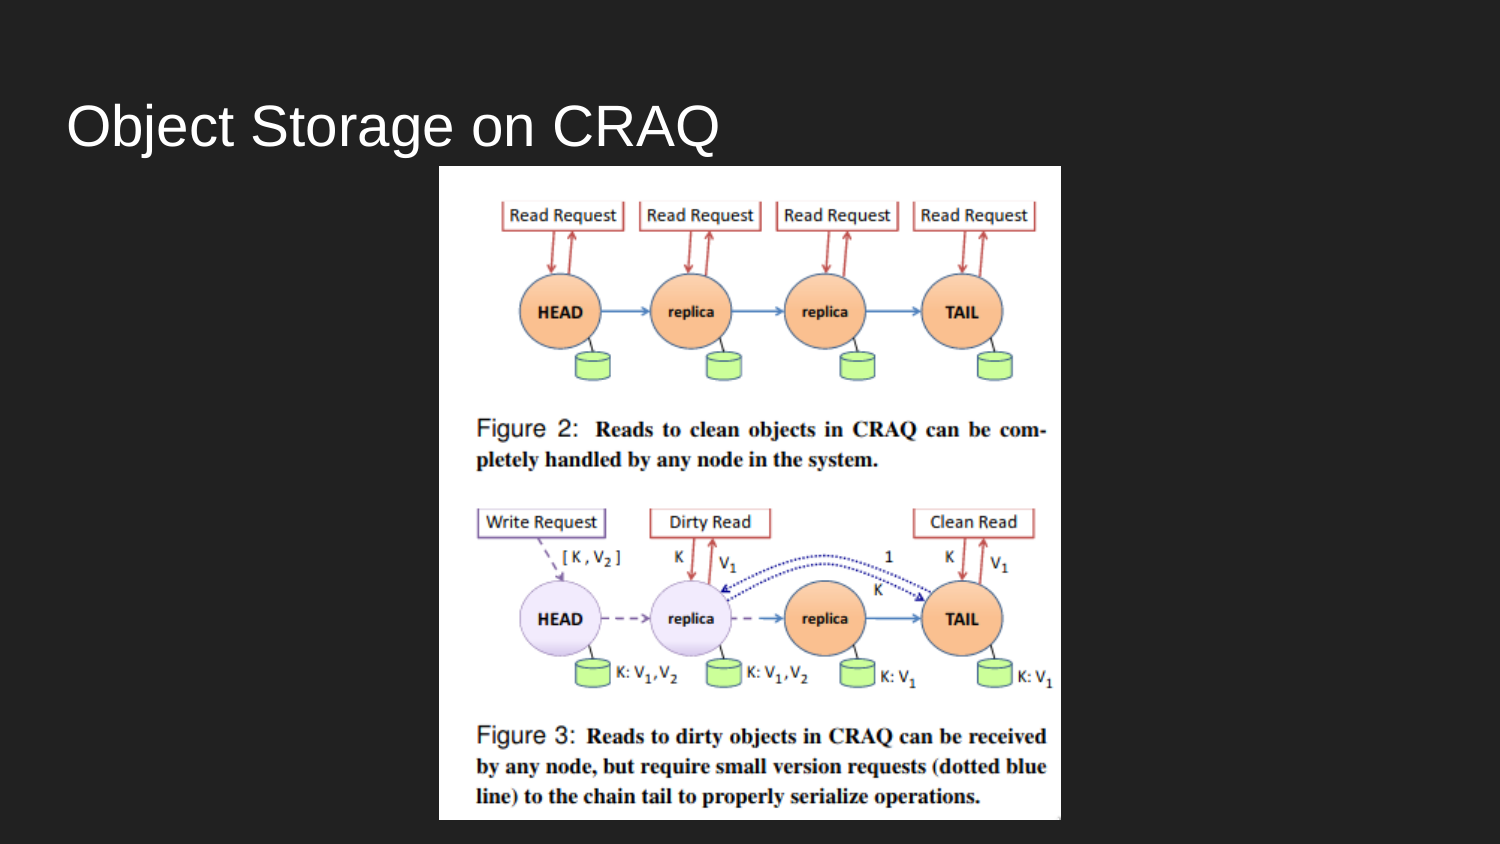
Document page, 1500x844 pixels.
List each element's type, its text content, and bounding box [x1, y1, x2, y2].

title Object Storage on CRAQ [51, 72, 1449, 167]
picture [439, 166, 1061, 820]
